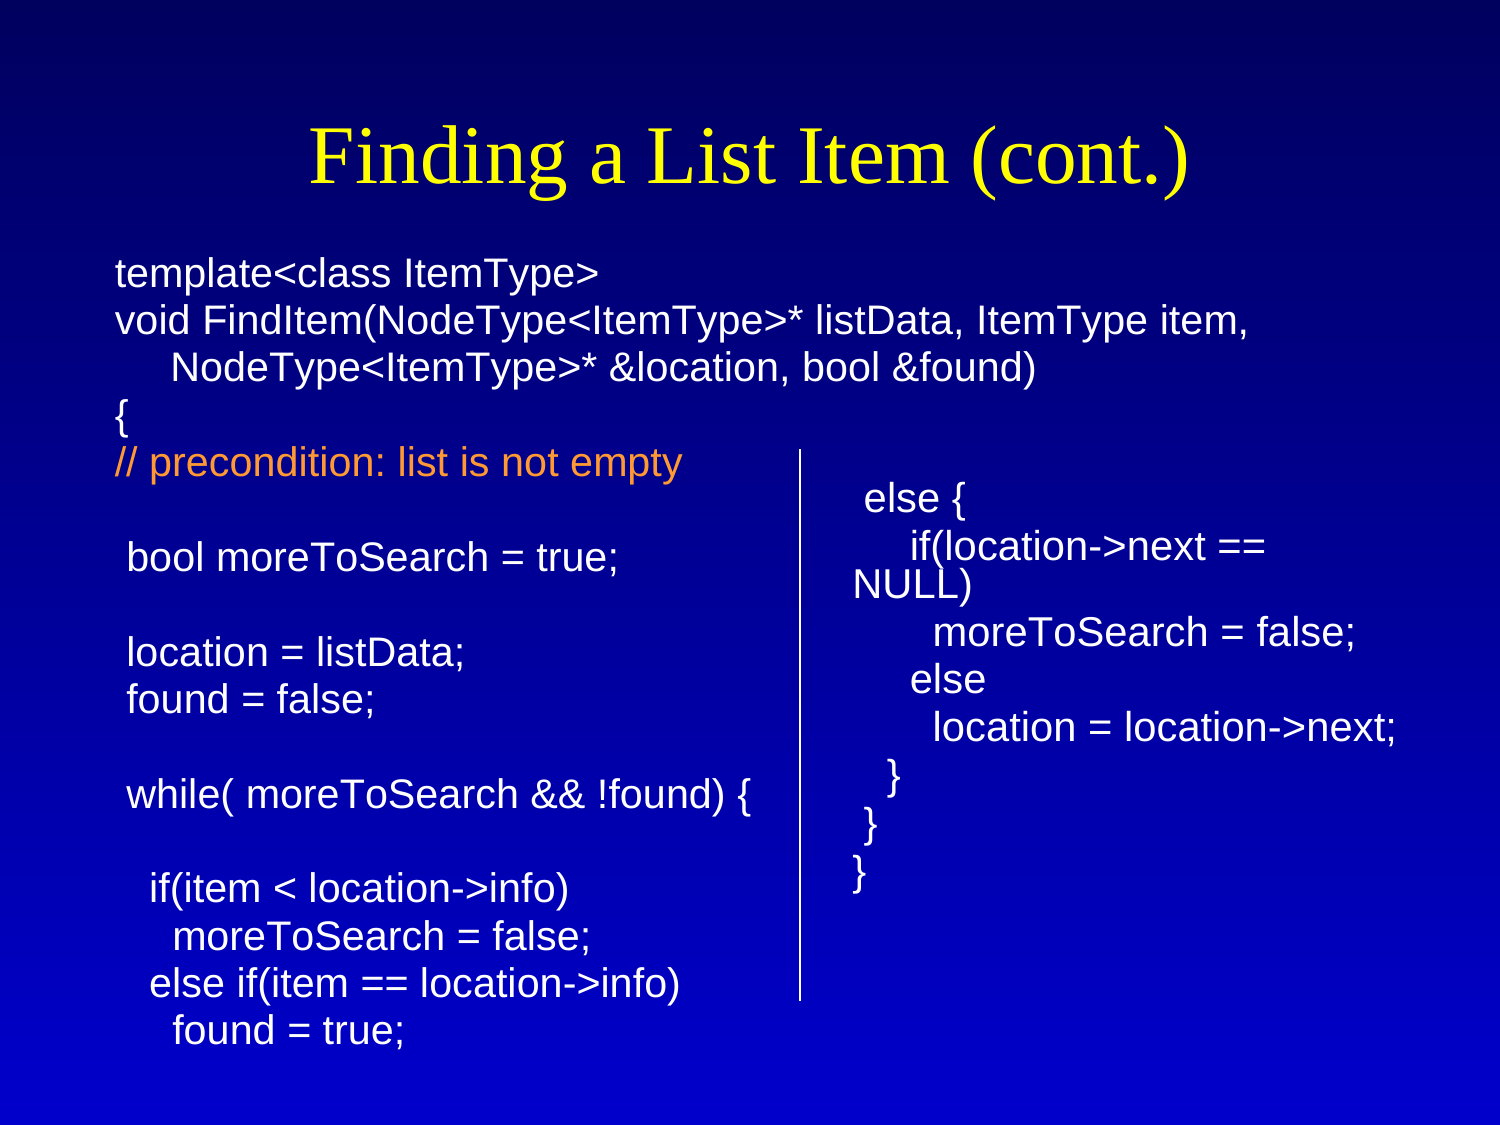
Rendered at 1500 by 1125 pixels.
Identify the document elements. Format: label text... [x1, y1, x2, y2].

title Finding a List Item (cont.) [112, 99, 1388, 201]
list template<class ItemType> void FindItem(NodeType<ItemType>* listData, ItemType item, NodeType<ItemType>* &location, bool &found) { // precondition: list is not empty bool moreToSearch = true; location = listData; found = false; while( moreToSearch && !found) { if(item < location->info) moreToSearch = false; else if(item == location->info) found = true; [99, 249, 1375, 1063]
text_box else { if(location->next == NULL) moreToSearch = false; else location = location->next; } } } [837, 474, 1413, 901]
